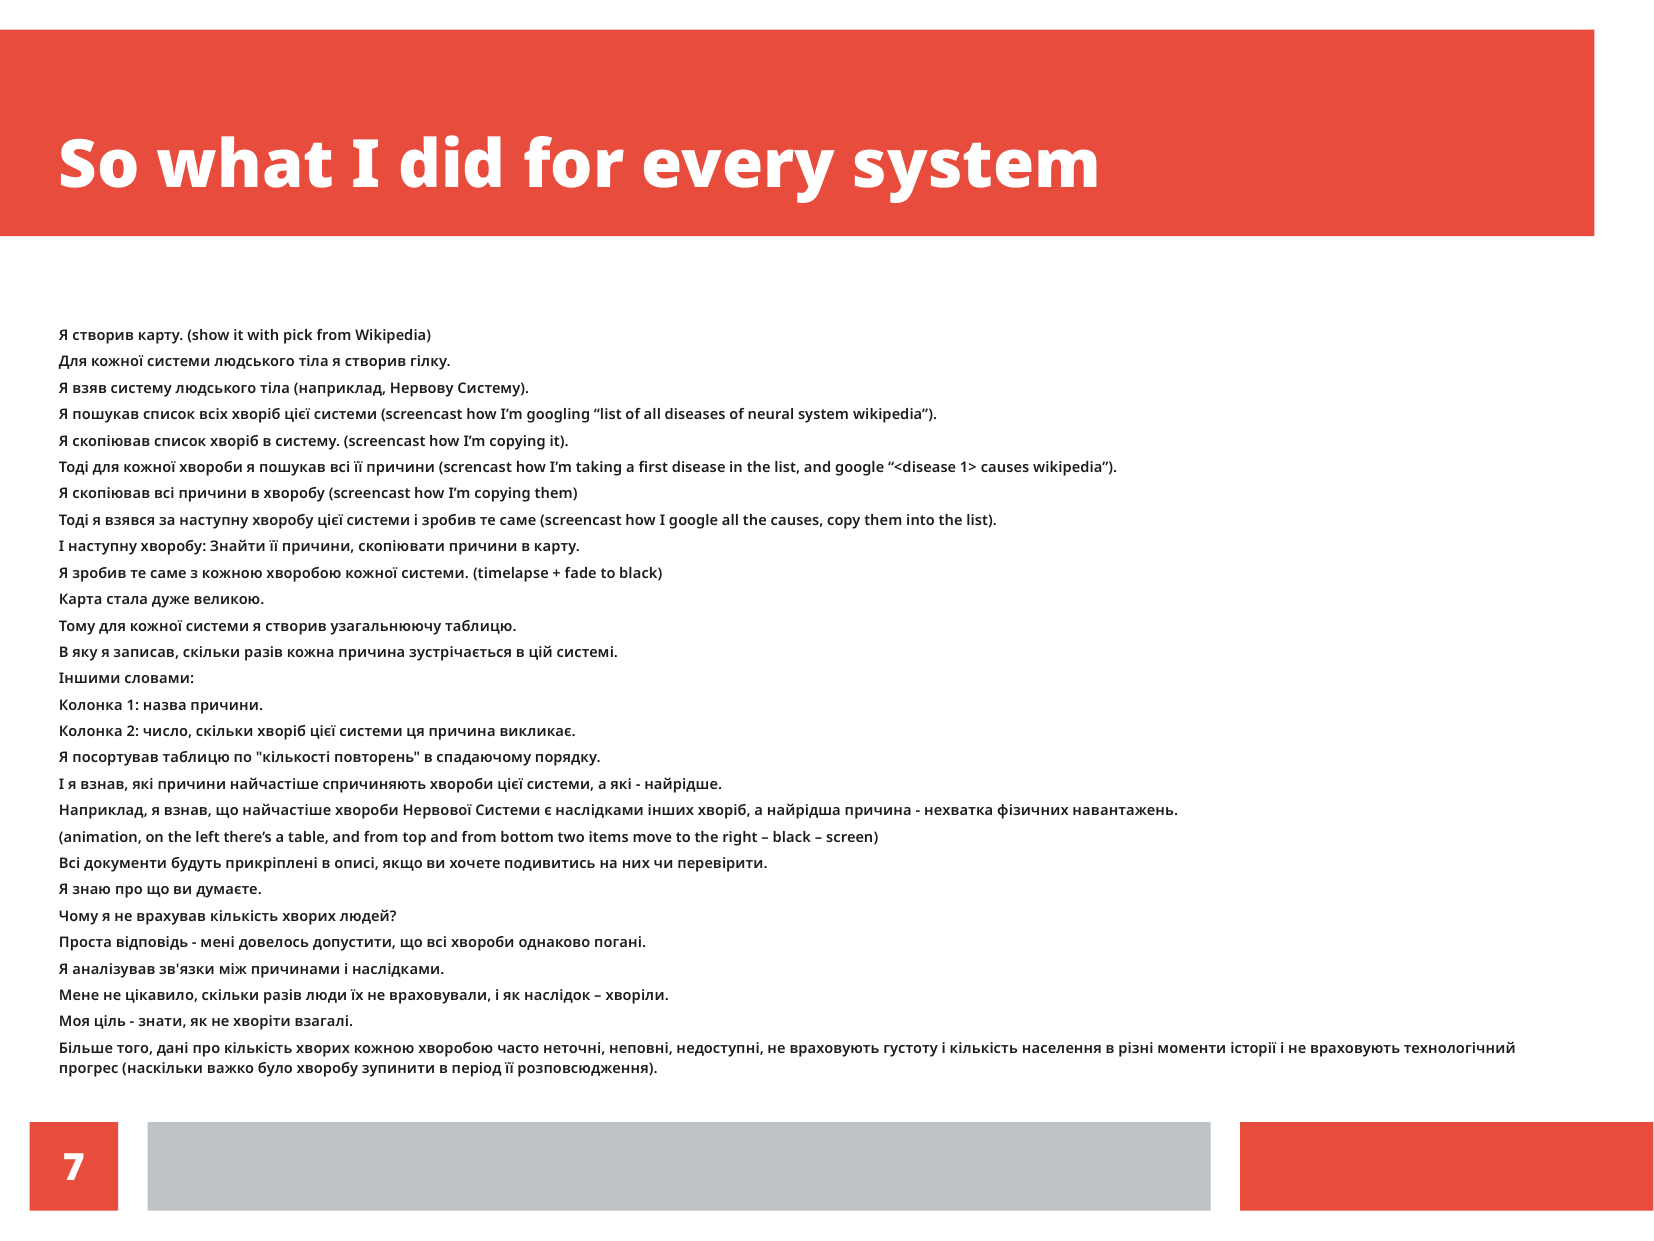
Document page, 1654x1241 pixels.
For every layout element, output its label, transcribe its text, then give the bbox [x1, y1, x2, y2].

list Я створив карту. (show it with pick from Wikipedia) Для кожної системи людського тіла я створив гілку. Я взяв систему людського тіла (наприклад, Нервову Систему). Я пошукав список всіх хворіб цієї системи (screencast how I’m googling “list of all diseases of neural system wikipedia”). Я скопіював список хворіб в систему. (screencast how I’m copying it). Тоді для кожної хвороби я пошукав всі її причини (screncast how I’m taking a first disease in the list, and google “<disease 1> causes wikipedia”). Я скопіював всі причини в хворобу (screencast how I’m copying them) Тоді я взявся за наступну хворобу цієї системи і зробив те саме (screencast how I google all the causes, copy them into the list). І наступну хворобу: Знайти її причини, скопіювати причини в карту. Я зробив те саме з кожною хворобою кожної системи. (timelapse + fade to black) Карта стала дуже великою. Тому для кожної системи я створив узагальнюючу таблицю. В яку я записав, скільки разів кожна причина зустрічається в цій системі. Іншими словами: Колонка 1: назва причини. Колонка 2: число, скільки хворіб цієї системи ця причина викликає. Я посортував таблицю по "кількості повторень" в спадаючому порядку. І я взнав, які причини найчастіше спричиняють хвороби цієї системи, а які - найрідше. Наприклад, я взнав, що найчастіше хвороби Нервової Системи є наслідками інших хворіб, а найрідша причина - нехватка фізичних навантажень. (animation, on the left there’s a table, and from top and from bottom two items move to the right – black – screen) Всі документи будуть прикріплені в описі, якщо ви хочете подивитись на них чи перевірити. Я знаю про що ви думаєте. Чому я не врахував кількість хворих людей? Проста відповідь - мені довелось допустити, що всі хвороби однаково погані. Я аналізував зв'язки між причинами і наслідками. Мене не цікавило, скільки разів люди їх не враховували, і як наслідок – хворіли. Моя ціль - знати, як не хворіти взагалі. Більше того, дані про кількість хворих кожною хворобою часто неточні, неповні, недоступні, не враховують густоту і кількість населення в різні моменти історії і не враховують технологічний прогрес (наскільки важко було хворобу зупинити в період її розповсюдження). [59, 324, 1565, 1093]
title So what I did for every system [59, 59, 1595, 207]
